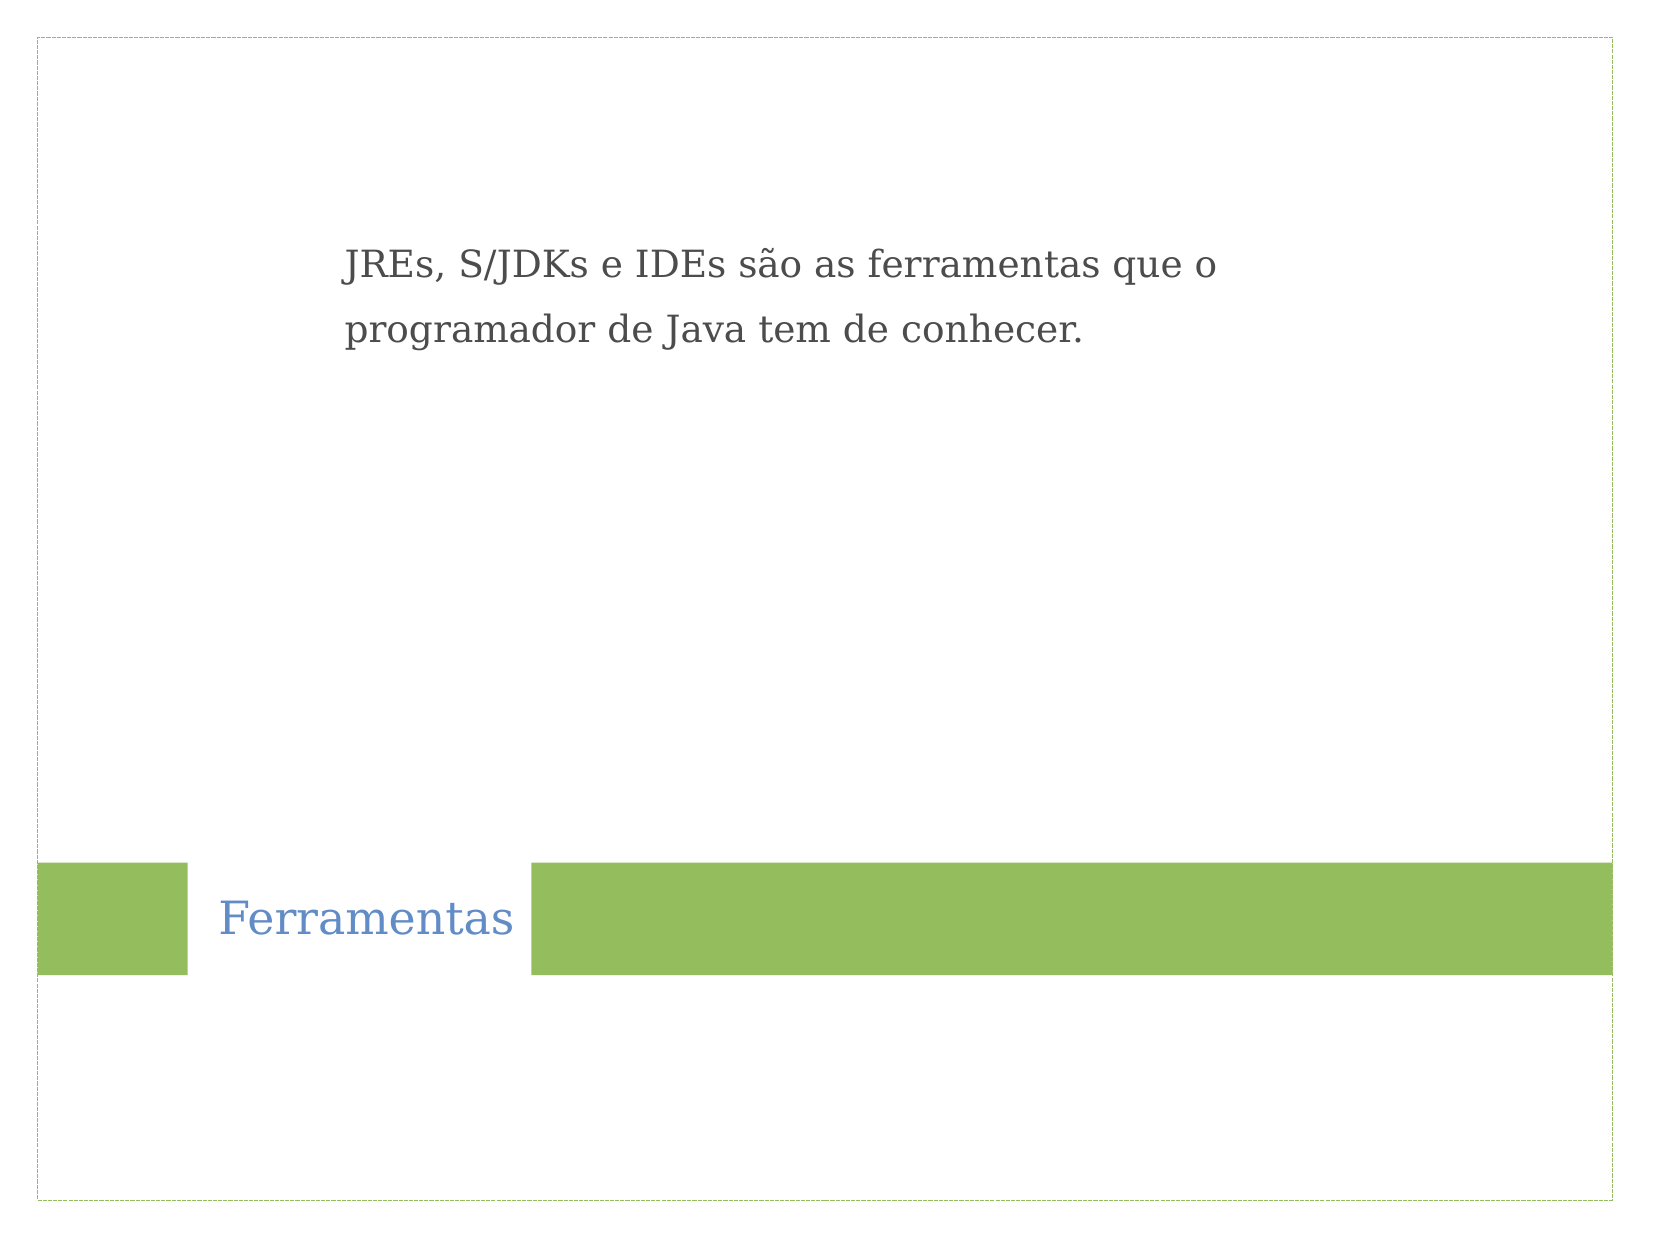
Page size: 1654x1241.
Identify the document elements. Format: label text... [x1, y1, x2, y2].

text_box [531, 862, 1613, 976]
text_box [37, 862, 188, 976]
text_box Ferramentas [203, 884, 531, 953]
text_box JREs, S/JDKs e IDEs são as ferramentas que o programador de Java tem de conhecer. [329, 213, 1418, 739]
